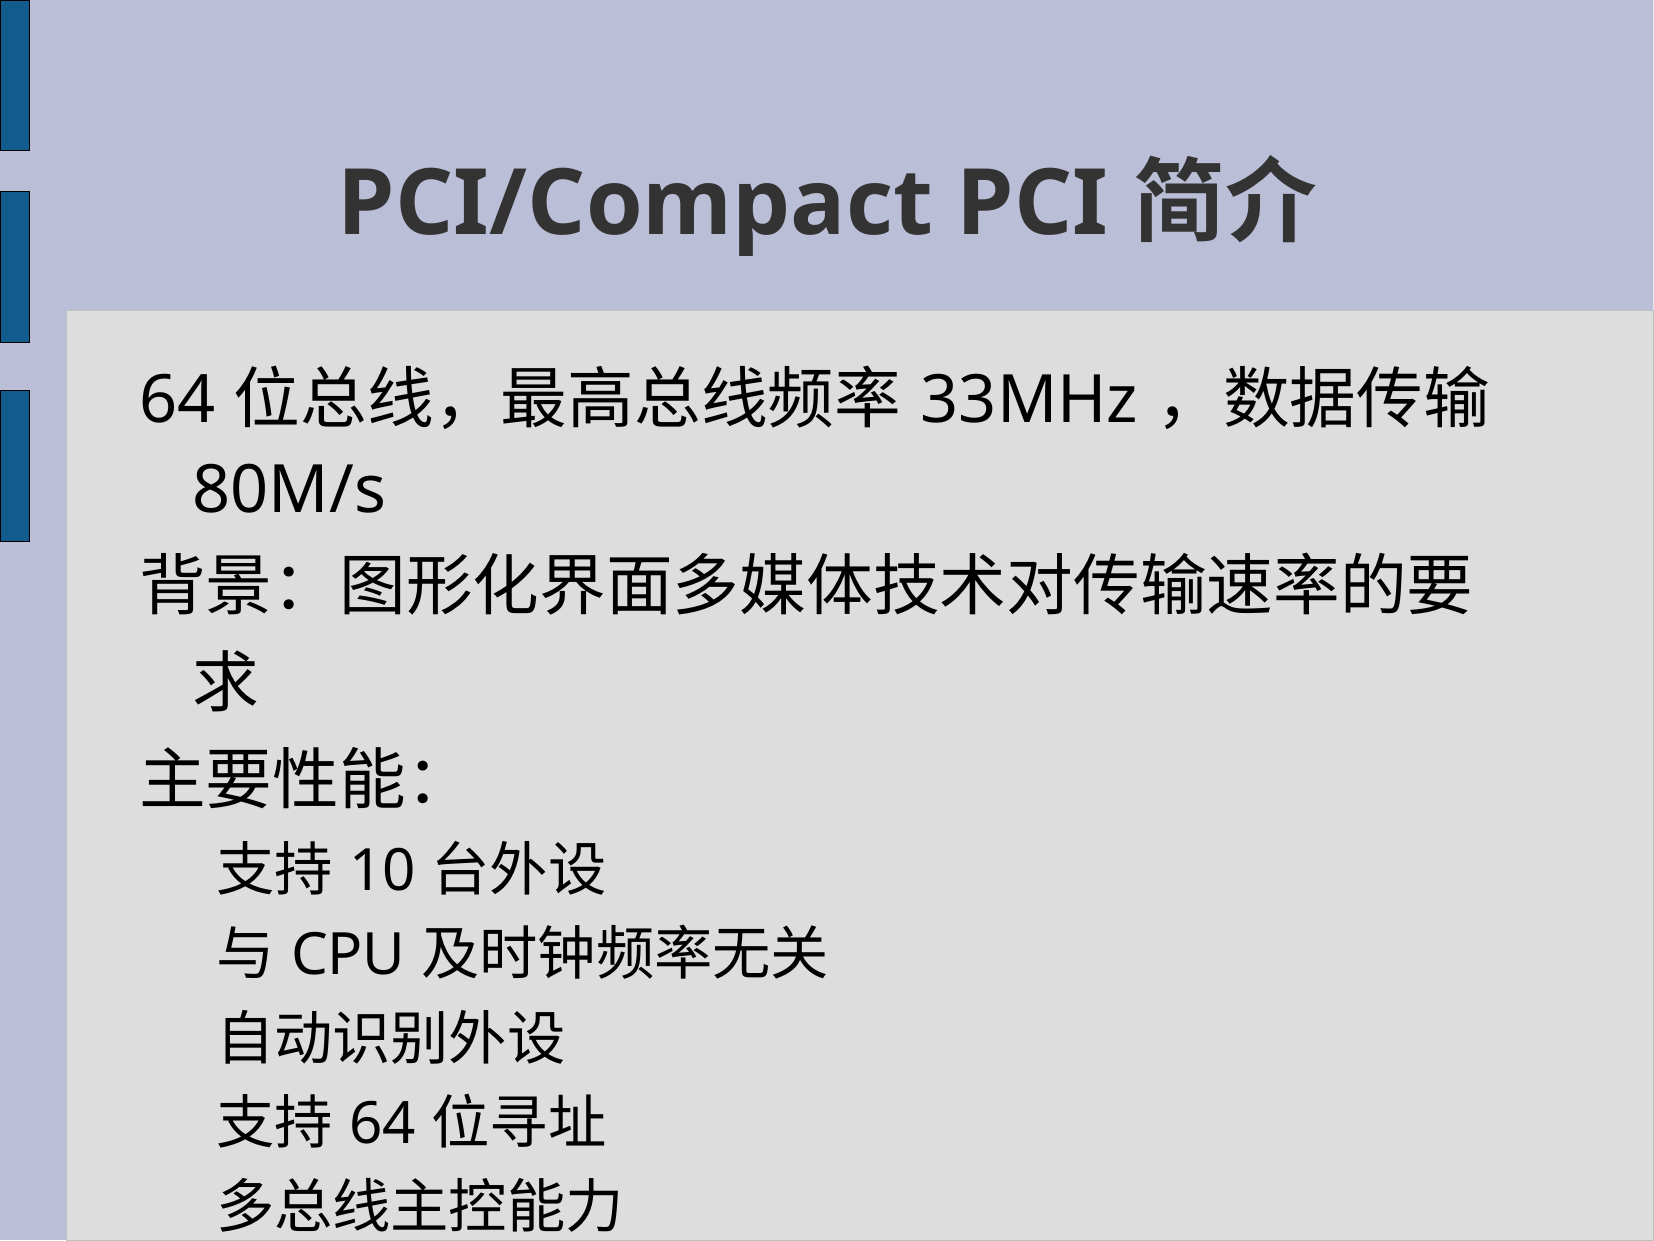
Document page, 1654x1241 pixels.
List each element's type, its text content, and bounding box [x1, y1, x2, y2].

title PCI/Compact PCI简介 [121, 91, 1534, 299]
list 64位总线，最高总线频率33MHz，数据传输80M/s 背景：图形化界面多媒体技术对传输速率的要求 主要性能： 支持10台外设 与CPU及时钟频率无关 自动识别外设 支持64位寻址 多总线主控能力 采用复用技术减少引脚数 [121, 344, 1534, 1126]
